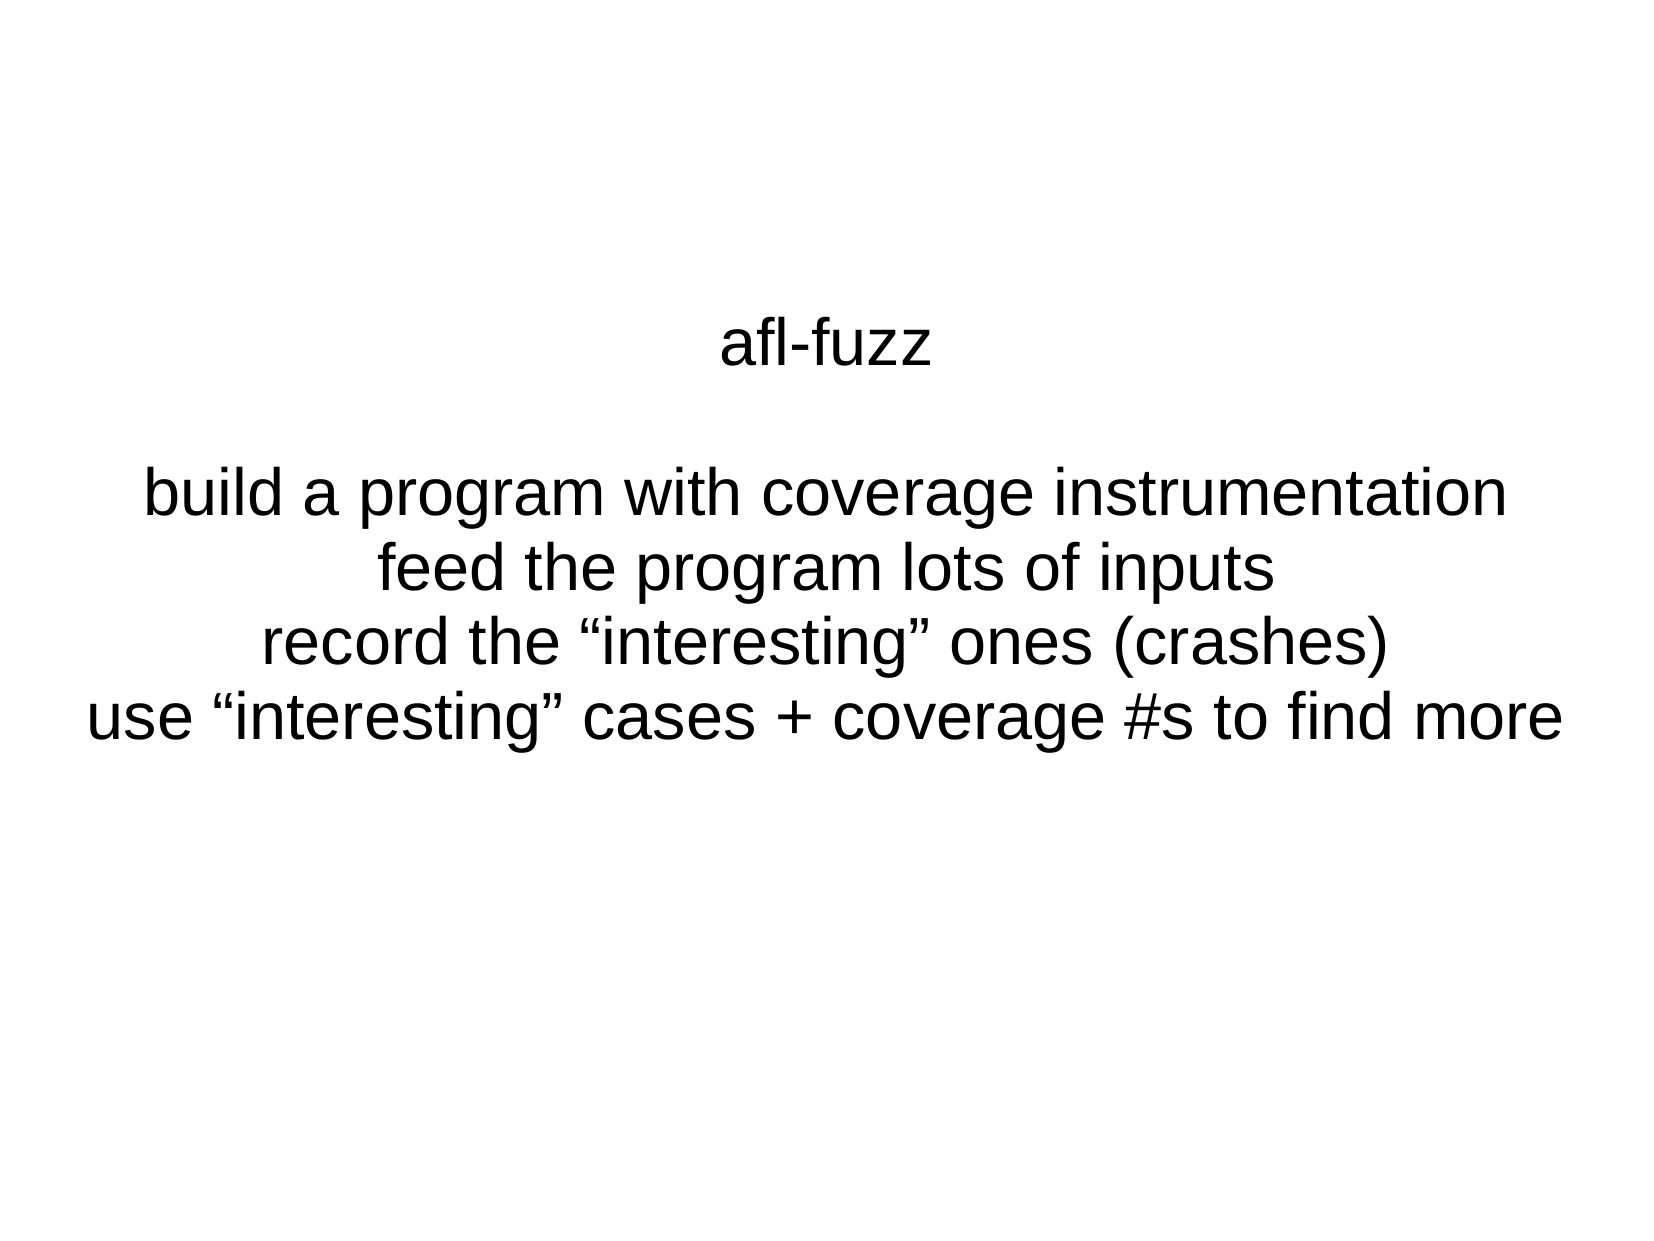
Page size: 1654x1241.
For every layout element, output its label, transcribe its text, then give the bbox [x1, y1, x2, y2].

subtitle afl-fuzz build a program with coverage instrumentation feed the program lots of inputs record the “interesting” ones (crashes) use “interesting” cases + coverage #s to find more [82, 49, 1571, 1010]
